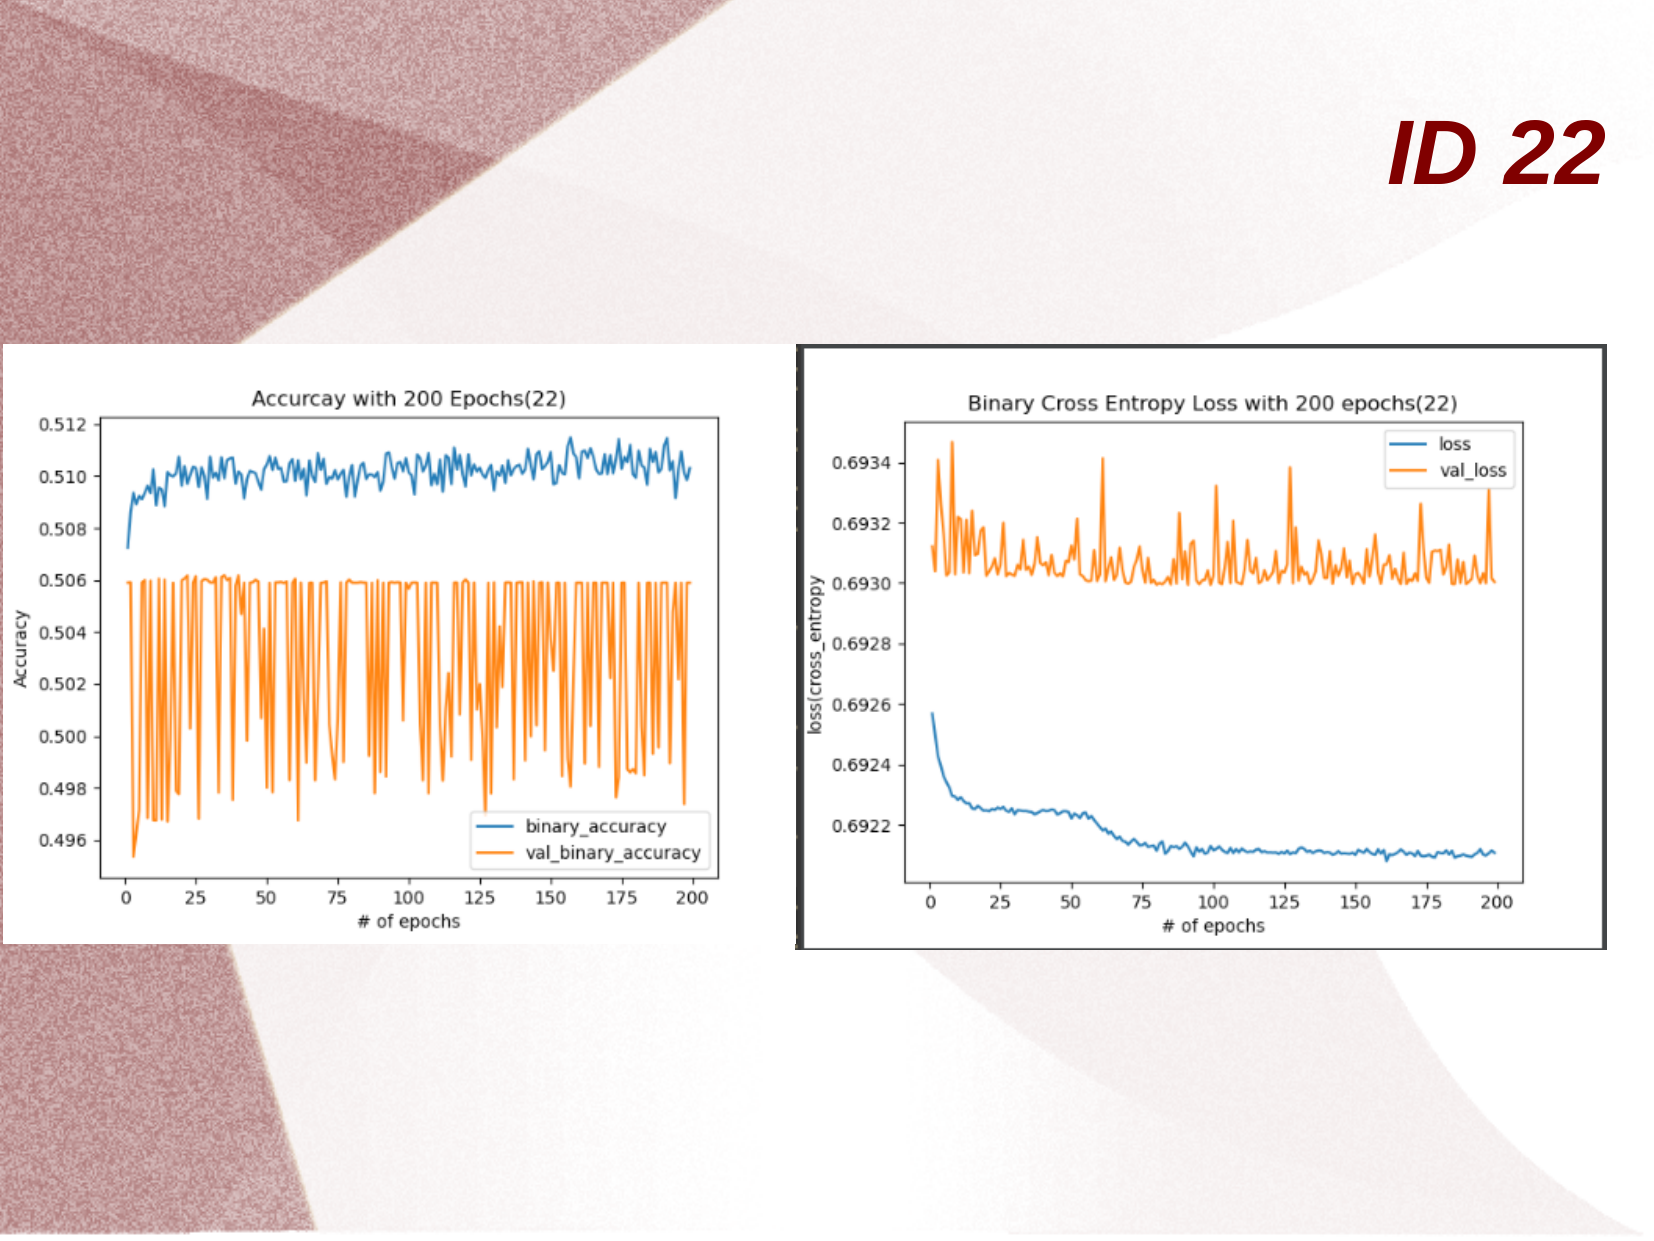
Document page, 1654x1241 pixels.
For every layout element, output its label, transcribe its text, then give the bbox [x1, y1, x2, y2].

picture [0, 0, 1654, 1241]
title ID 22 [596, 49, 1607, 257]
